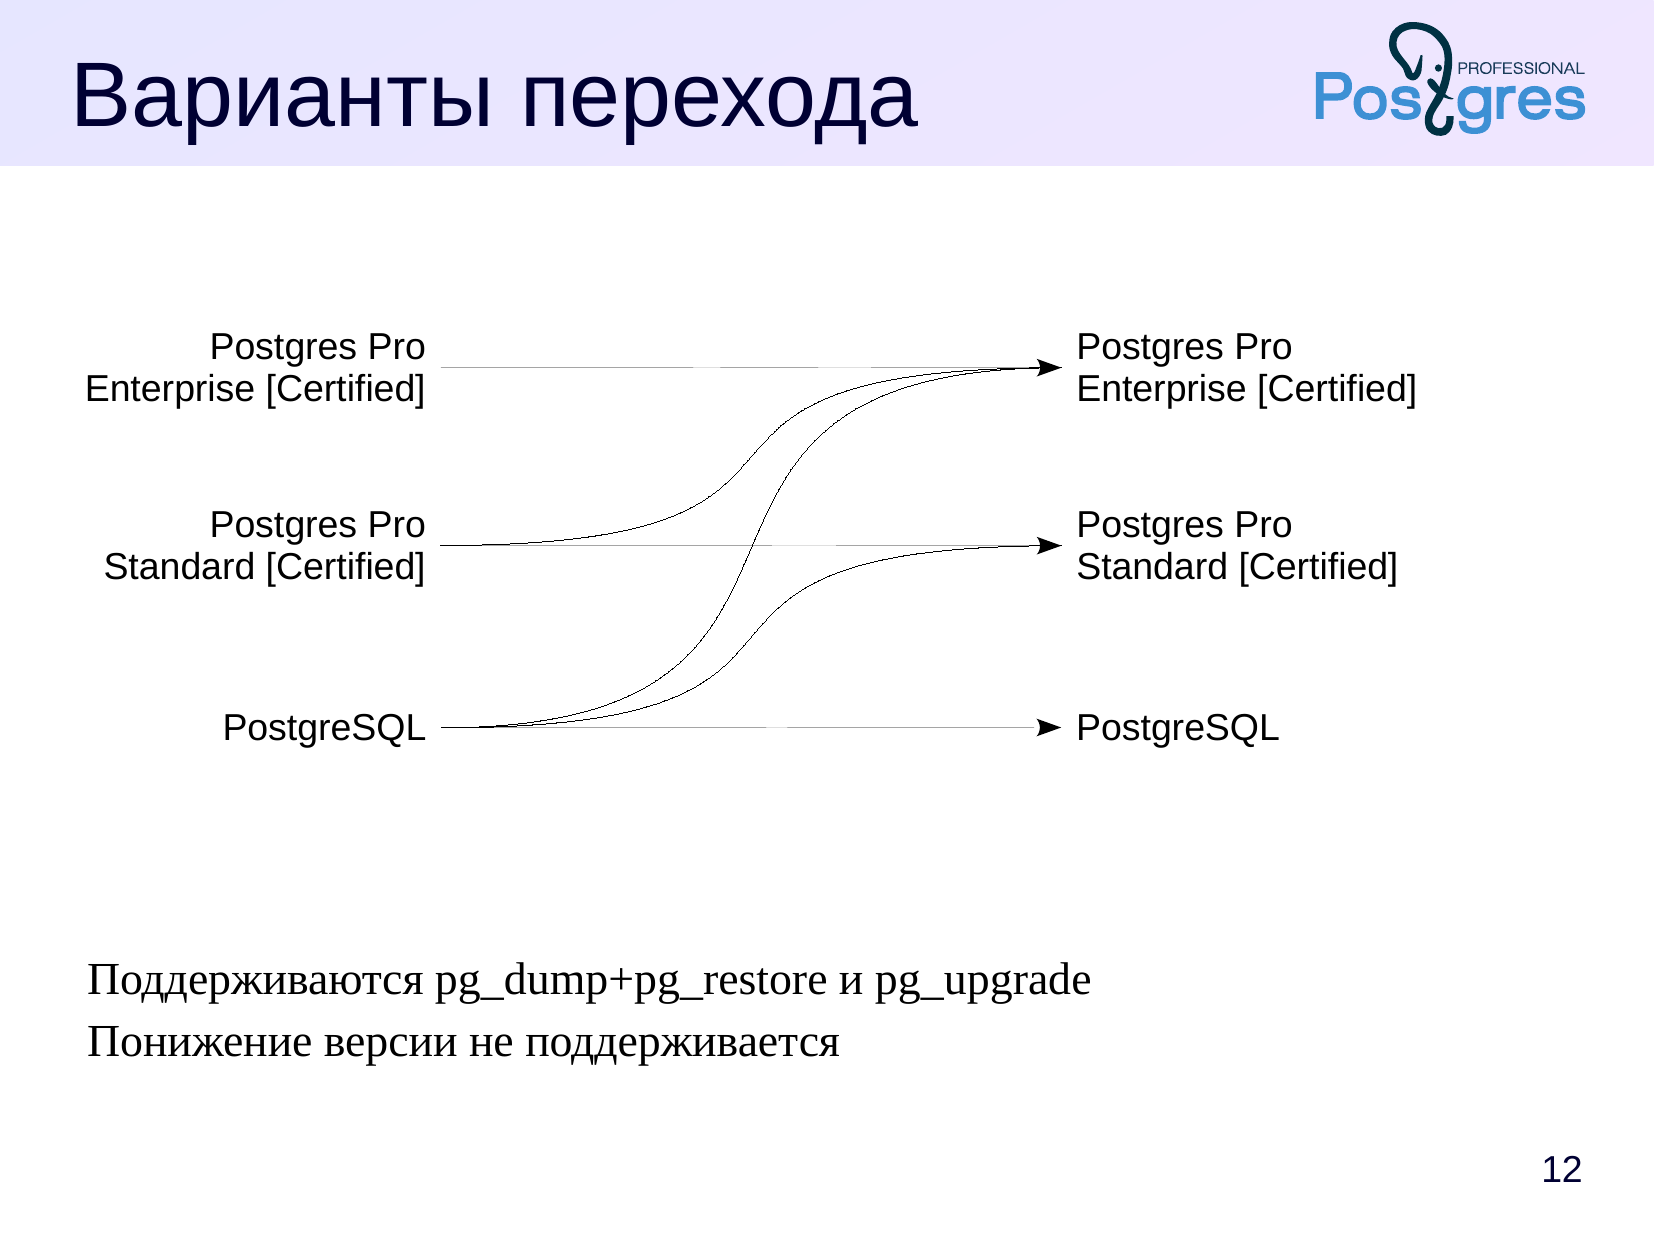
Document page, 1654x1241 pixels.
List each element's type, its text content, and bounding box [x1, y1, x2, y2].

text_box PostgreSQL [1061, 675, 1475, 781]
text_box Postgres Pro Standard [Certified] [1061, 493, 1475, 599]
text_box Postgres Pro Enterprise [Certified] [67, 314, 441, 420]
text_box Postgres Pro Standard [Certified] [67, 492, 441, 598]
text_box PostgreSQL [66, 675, 442, 781]
text_box Поддерживаются pg_dump+pg_restore и pg_upgrade Понижение версии не поддерживается [72, 945, 1561, 1101]
title Варианты перехода [70, 43, 1241, 147]
text_box Postgres Pro Enterprise [Certified] [1061, 315, 1475, 421]
